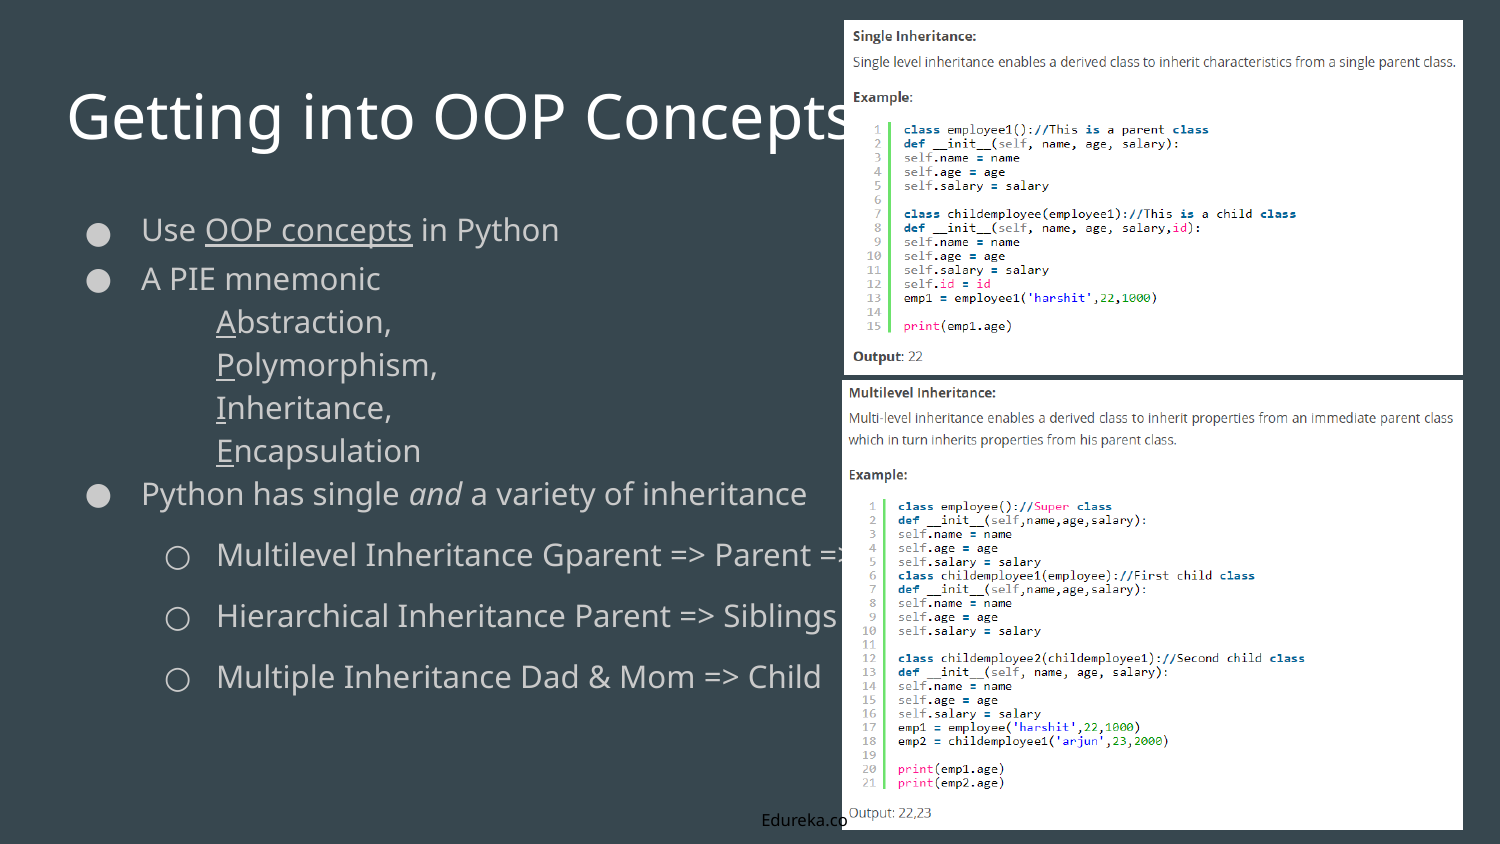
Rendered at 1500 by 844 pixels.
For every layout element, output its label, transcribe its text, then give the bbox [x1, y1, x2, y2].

picture [844, 20, 1463, 376]
text_box Edureka.co [746, 794, 1001, 844]
title Getting into OOP Concepts [51, 72, 844, 167]
list Use OOP concepts in Python A PIE mnemonic Abstraction, Polymorphism, Inheritance, Encapsulation Python has single and a variety of inheritance Multilevel Inheritance Gparent => Parent => Child Hierarchical Inheritance Parent => Siblings Multiple Inheritance Dad & Mom => Child [51, 189, 1449, 750]
picture [842, 380, 1463, 830]
